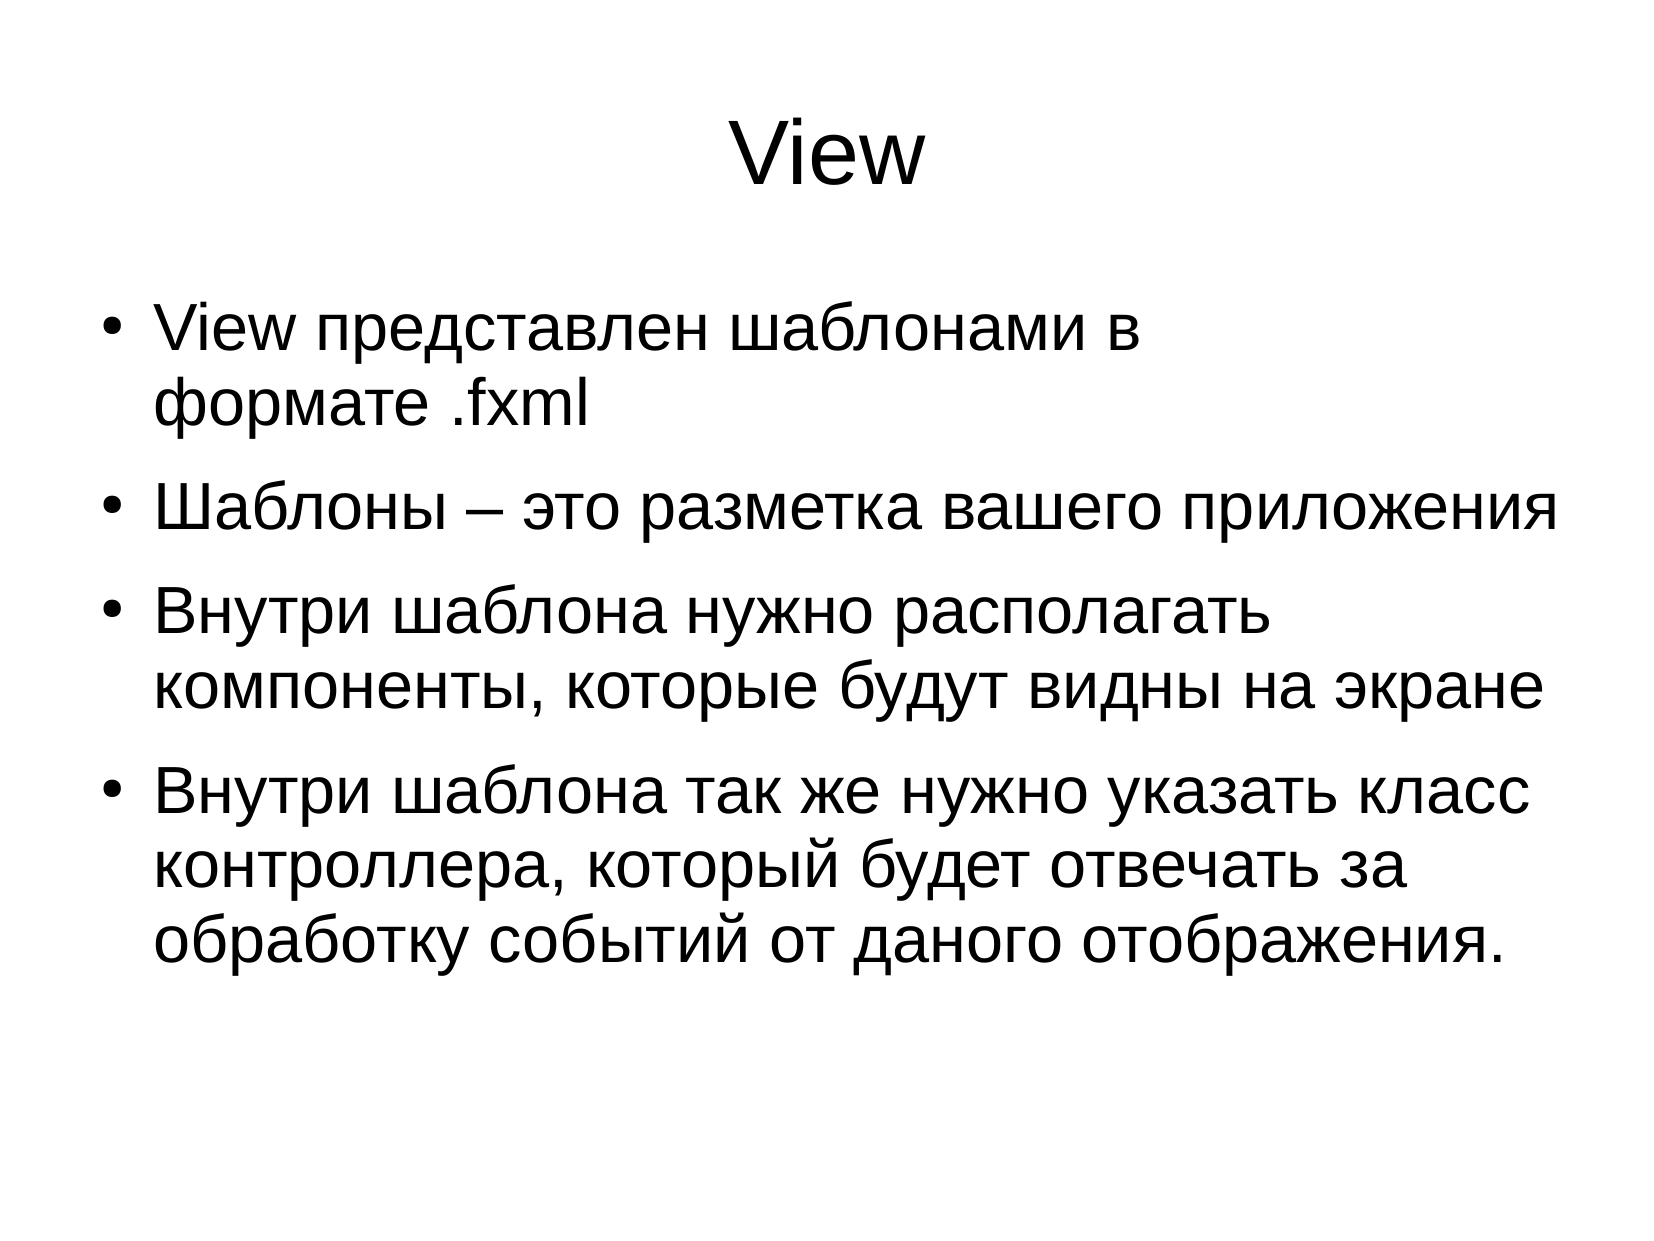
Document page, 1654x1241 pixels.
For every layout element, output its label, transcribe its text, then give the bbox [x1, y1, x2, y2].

title View [82, 49, 1571, 257]
list View представлен шаблонами в формате .fxml Шаблоны – это разметка вашего приложения Внутри шаблона нужно располагать компоненты, которые будут видны на экране Внутри шаблона так же нужно указать класс контроллера, который будет отвечать за обработку событий от даного отображения. [82, 290, 1571, 1010]
